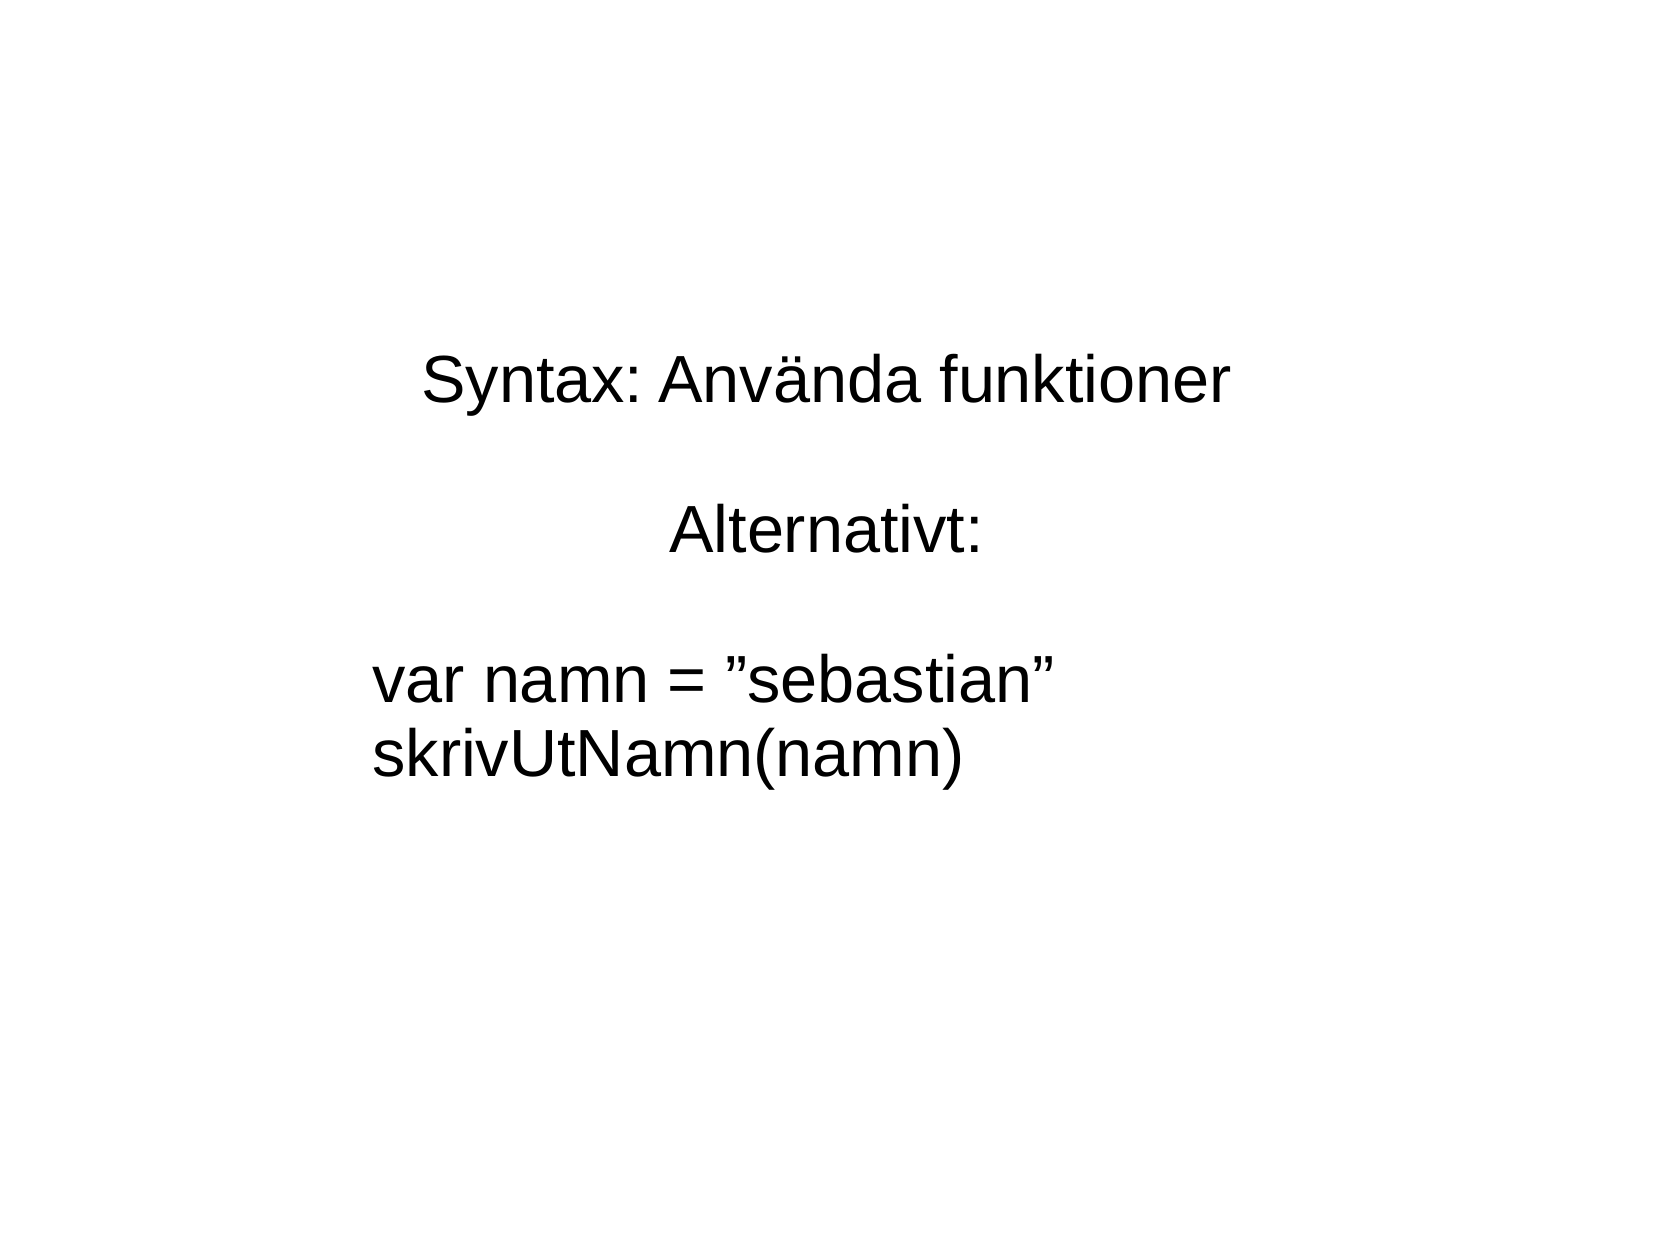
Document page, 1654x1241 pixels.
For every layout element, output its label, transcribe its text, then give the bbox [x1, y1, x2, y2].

subtitle Syntax: Använda funktioner Alternativt: var namn = ”sebastian” skrivUtNamn(namn) [372, 342, 1282, 1010]
